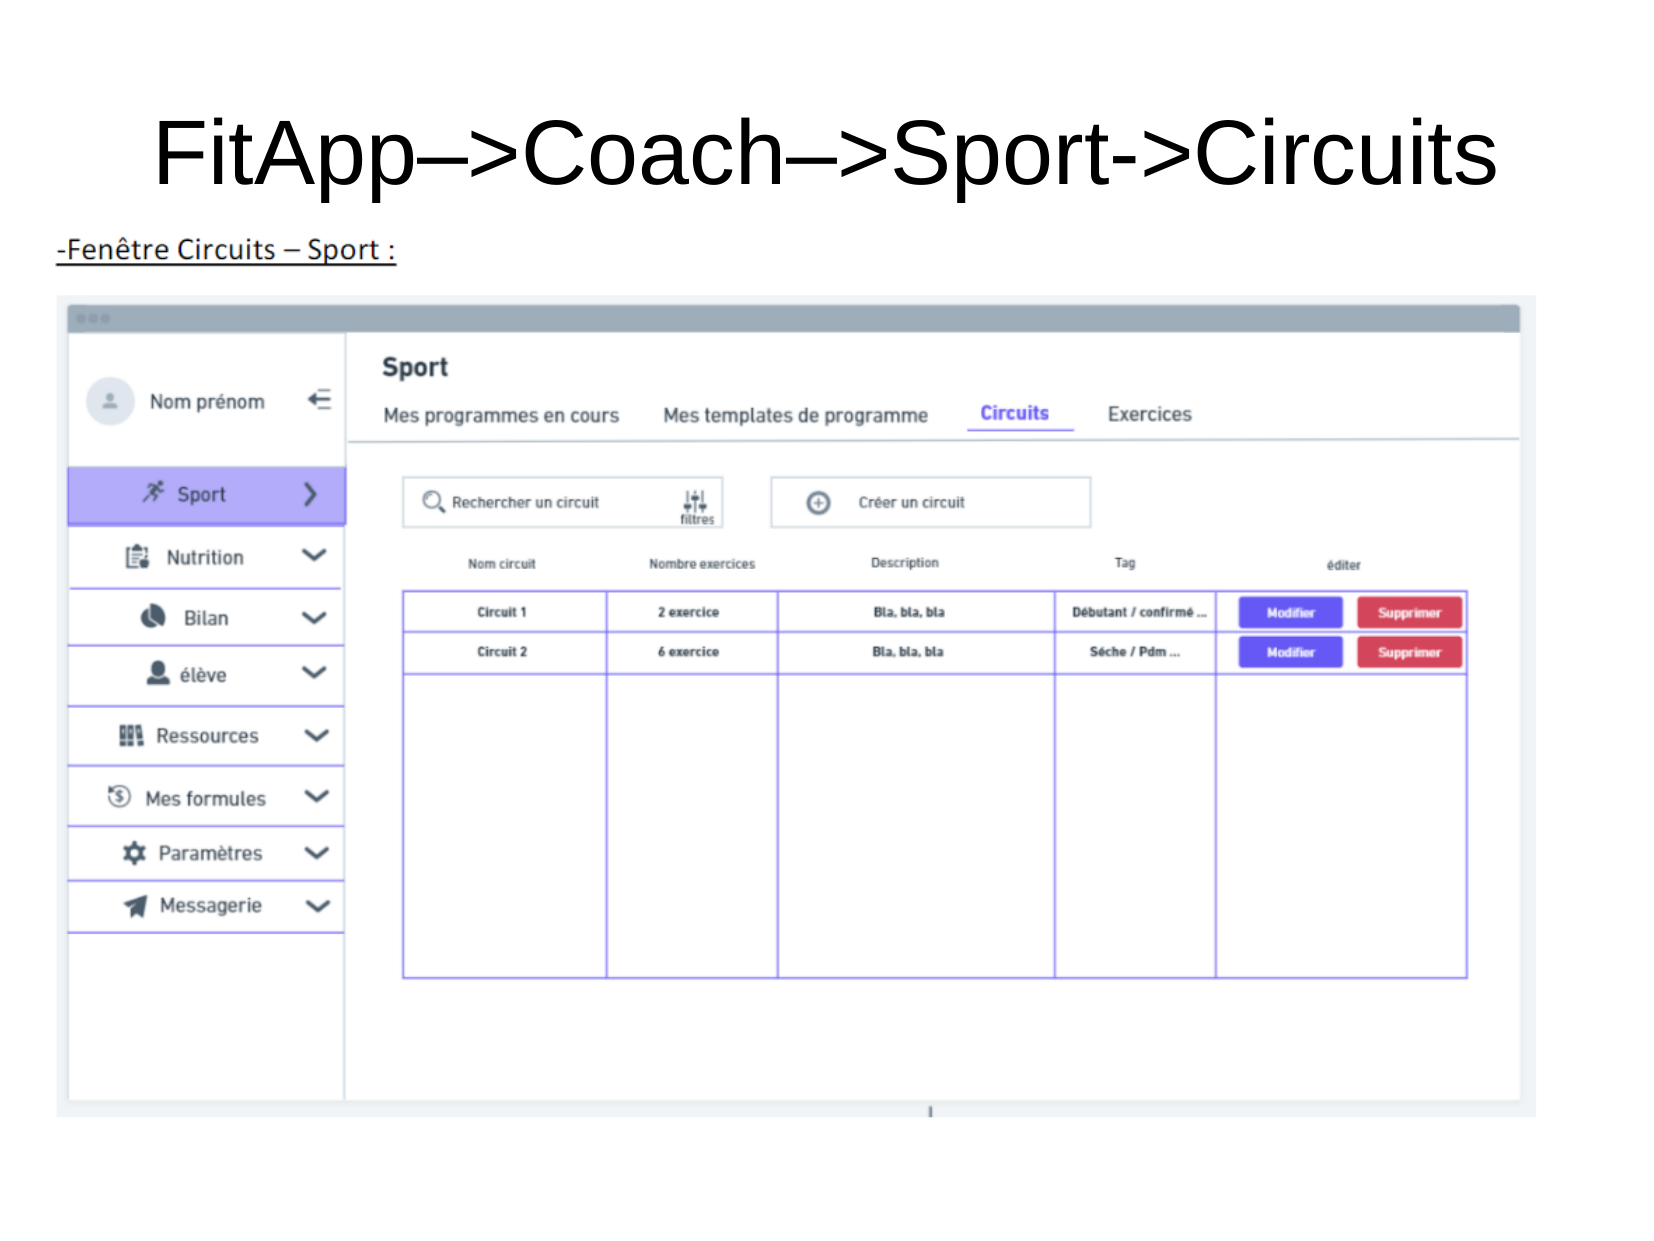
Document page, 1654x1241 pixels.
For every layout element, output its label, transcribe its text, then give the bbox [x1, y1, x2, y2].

picture [47, 215, 1560, 1134]
title FitApp–>Coach–>Sport->Circuits [82, 49, 1571, 257]
